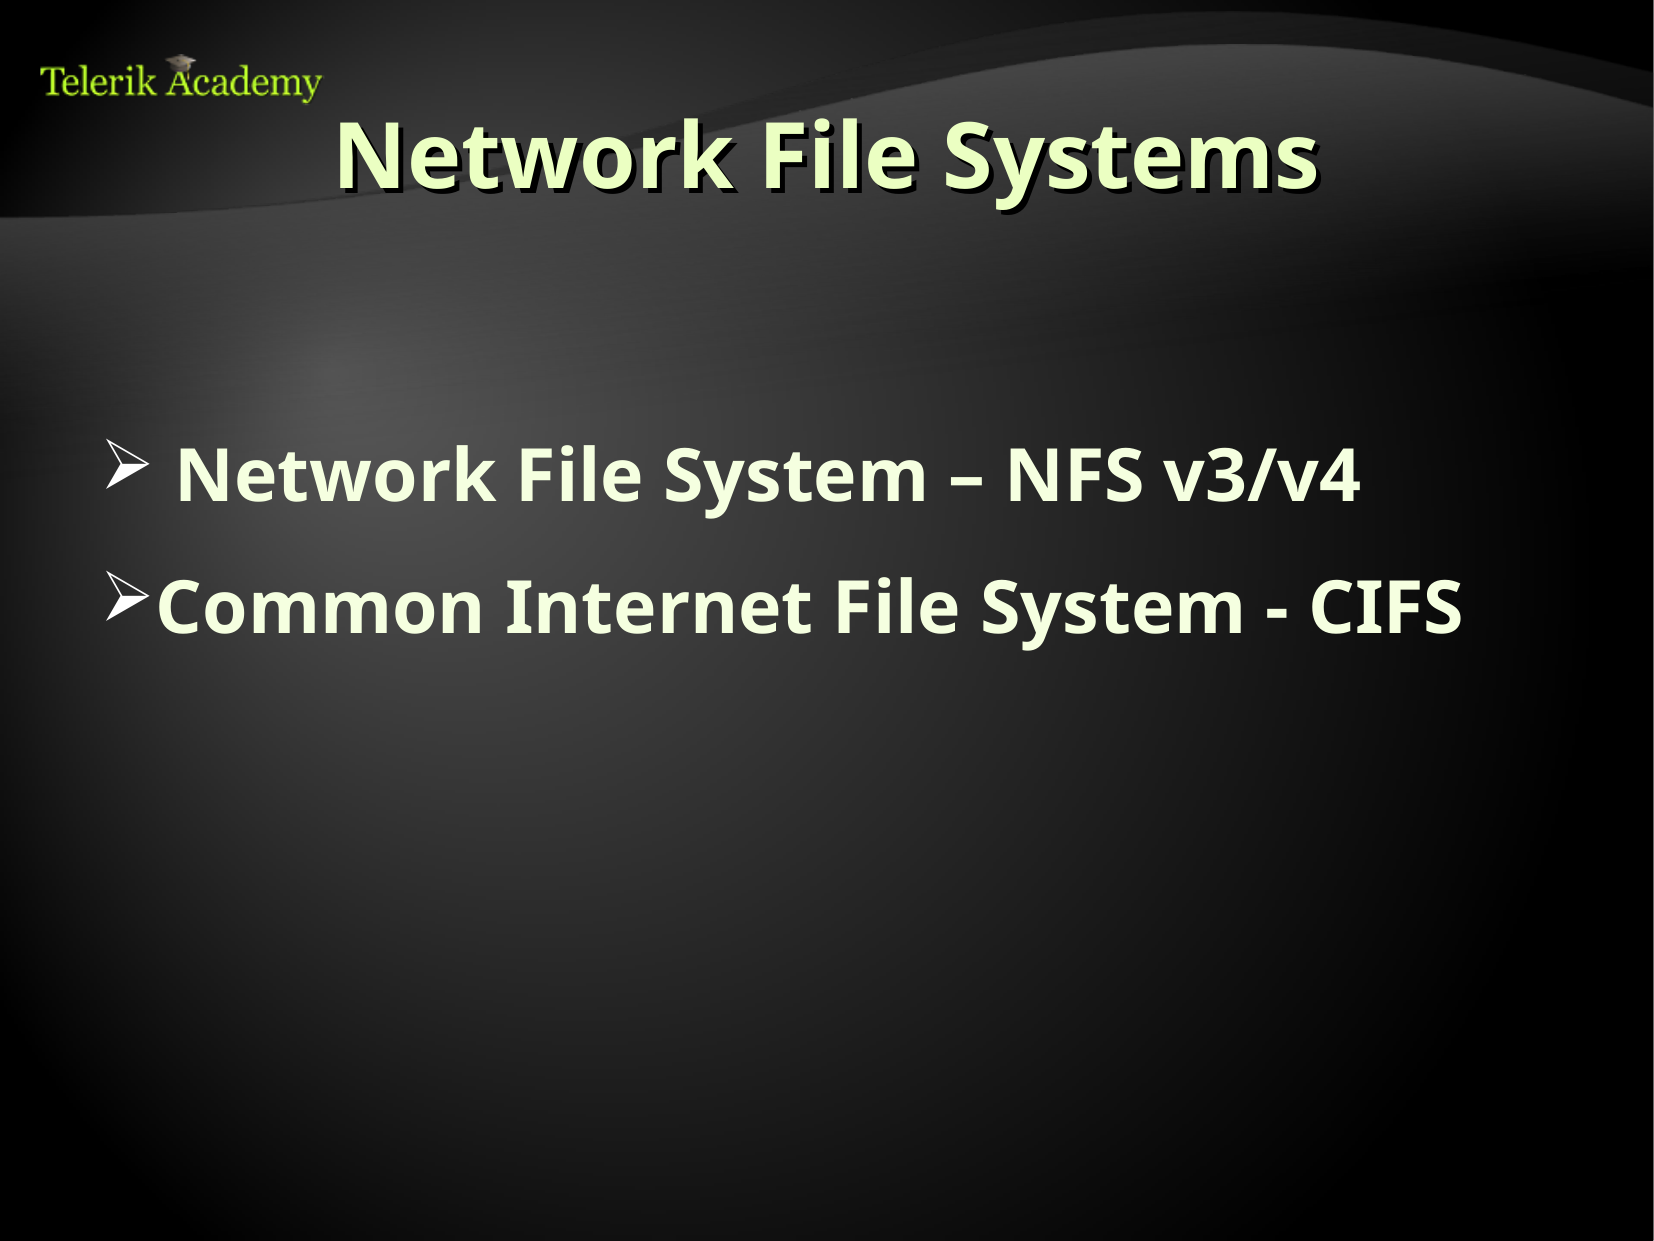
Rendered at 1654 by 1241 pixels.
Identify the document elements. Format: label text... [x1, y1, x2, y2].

list Network File System – NFS v3/v4 Common Internet File System - CIFS [82, 290, 1538, 1010]
picture [0, 0, 1654, 1241]
title Network File Systems [82, 49, 1571, 257]
